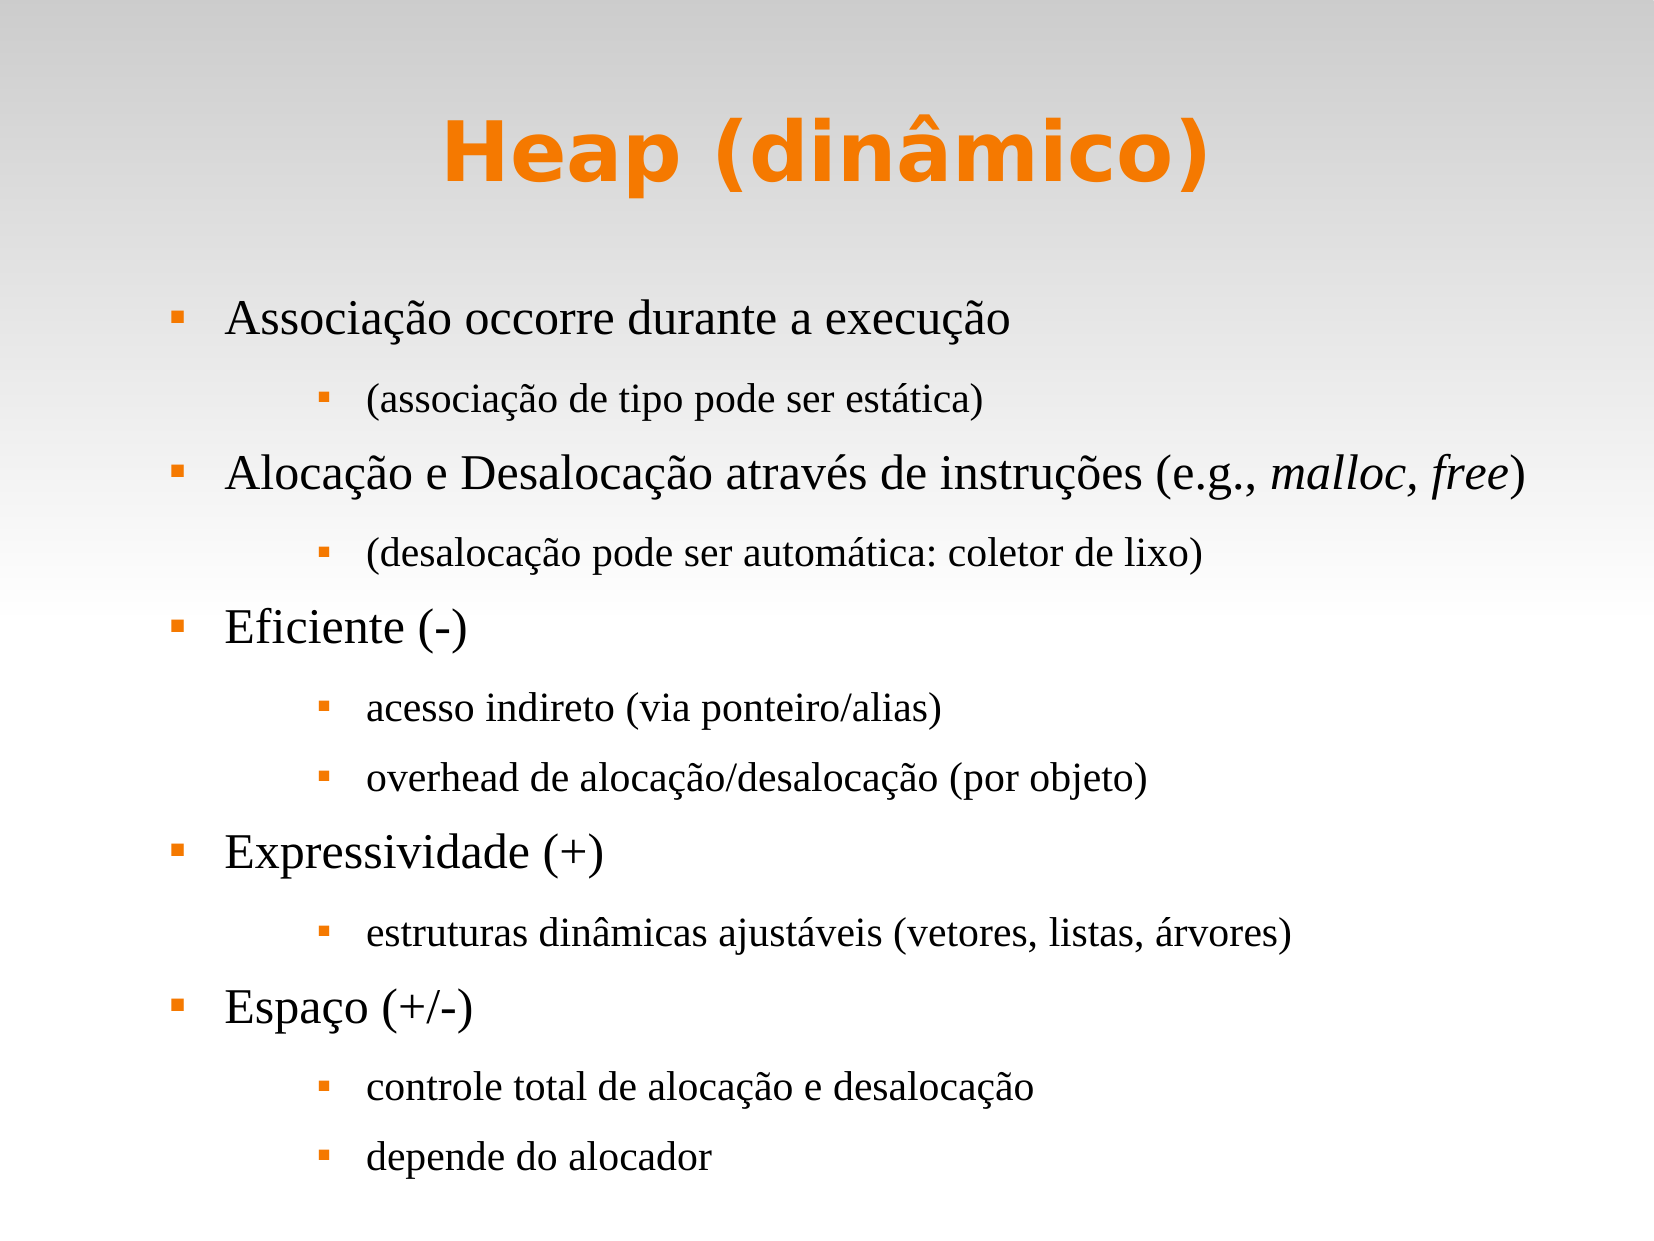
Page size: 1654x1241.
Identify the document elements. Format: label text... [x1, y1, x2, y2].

list Associação occorre durante a execução (associação de tipo pode ser estática) Alocação e Desalocação através de instruções (e.g., malloc, free) (desalocação pode ser automática: coletor de lixo) Eficiente (-) acesso indireto (via ponteiro/alias) overhead de alocação/desalocação (por objeto) Expressividade (+) estruturas dinâmicas ajustáveis (vetores, listas, árvores) Espaço (+/-) controle total de alocação e desalocação depende do alocador [82, 290, 1571, 1236]
title Heap (dinâmico) [82, 49, 1571, 257]
